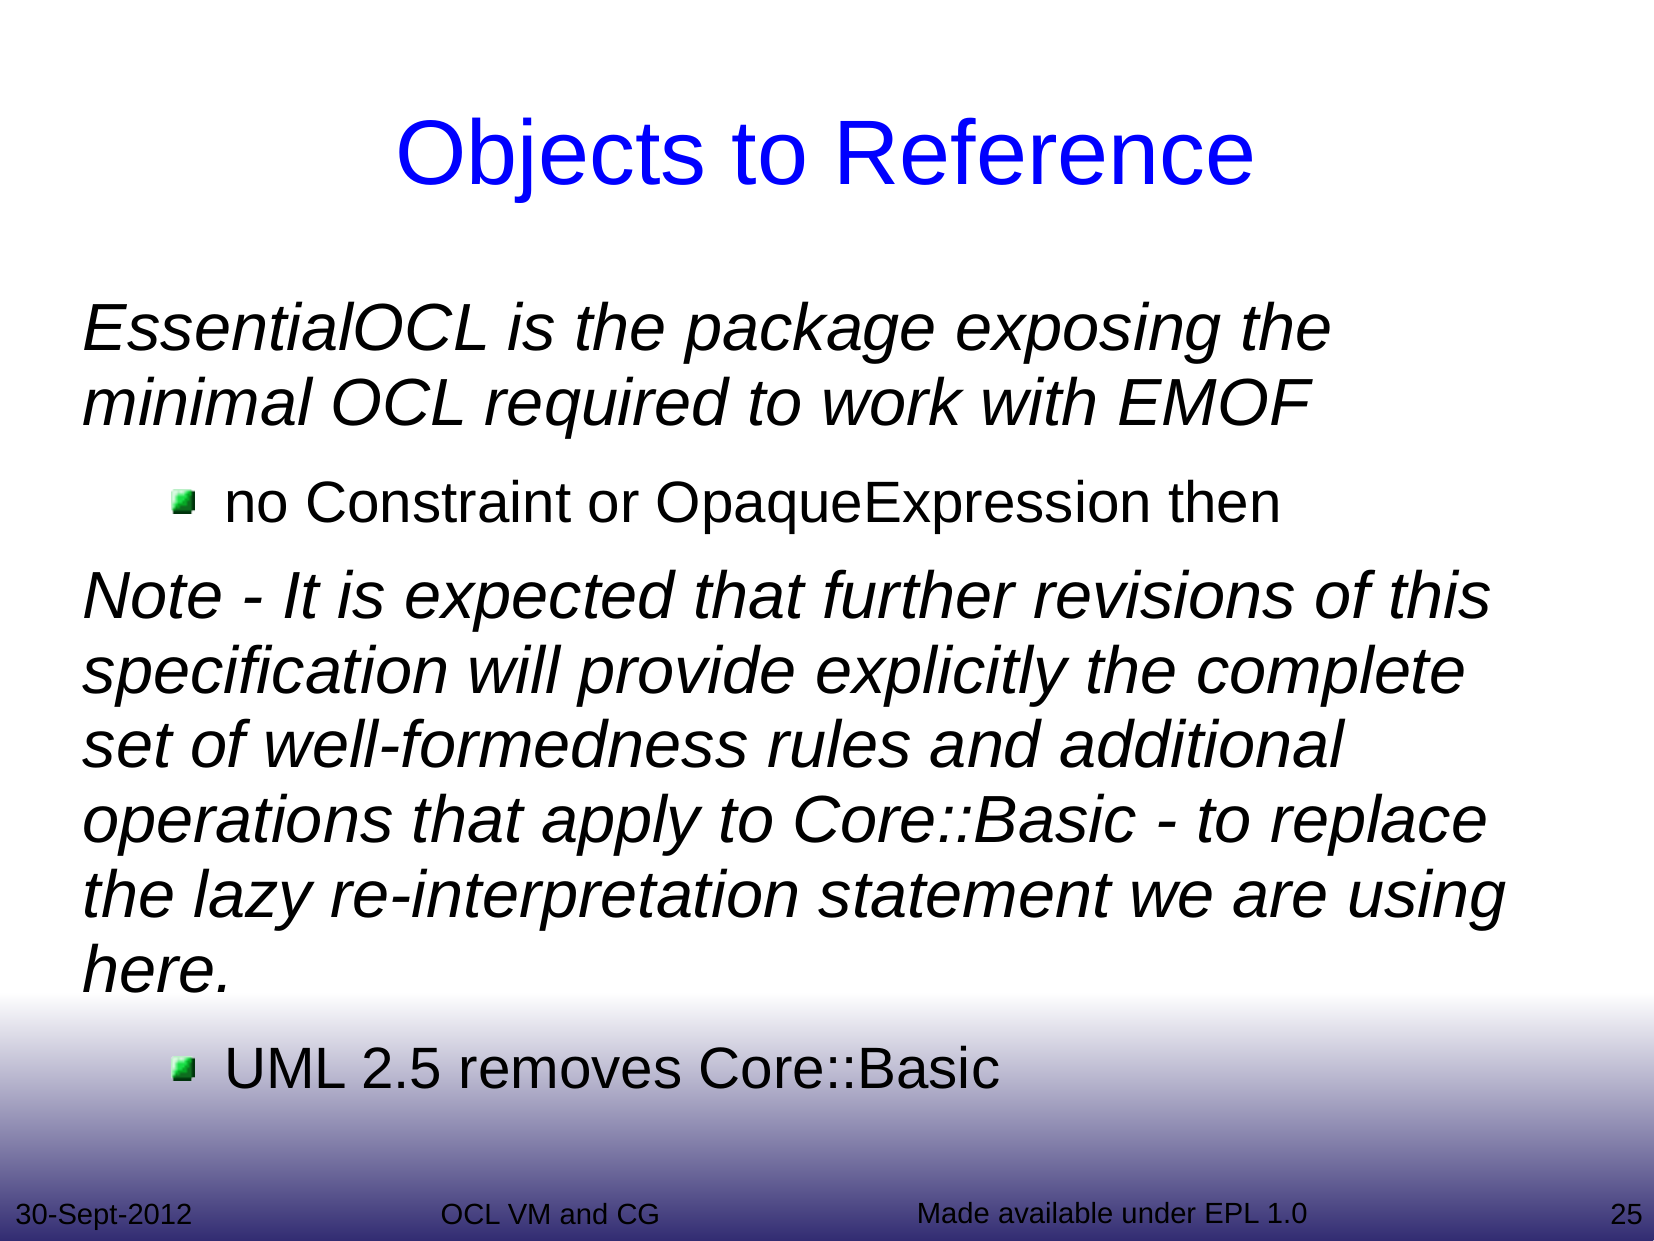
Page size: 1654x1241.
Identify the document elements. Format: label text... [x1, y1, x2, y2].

list EssentialOCL is the package exposing the minimal OCL required to work with EMOF no Constraint or OpaqueExpression then Note - It is expected that further revisions of this specification will provide explicitly the complete set of well-formedness rules and additional operations that apply to Core::Basic - to replace the lazy re-interpretation statement we are using here. UML 2.5 removes Core::Basic [82, 290, 1571, 1109]
title Objects to Reference [82, 49, 1571, 257]
